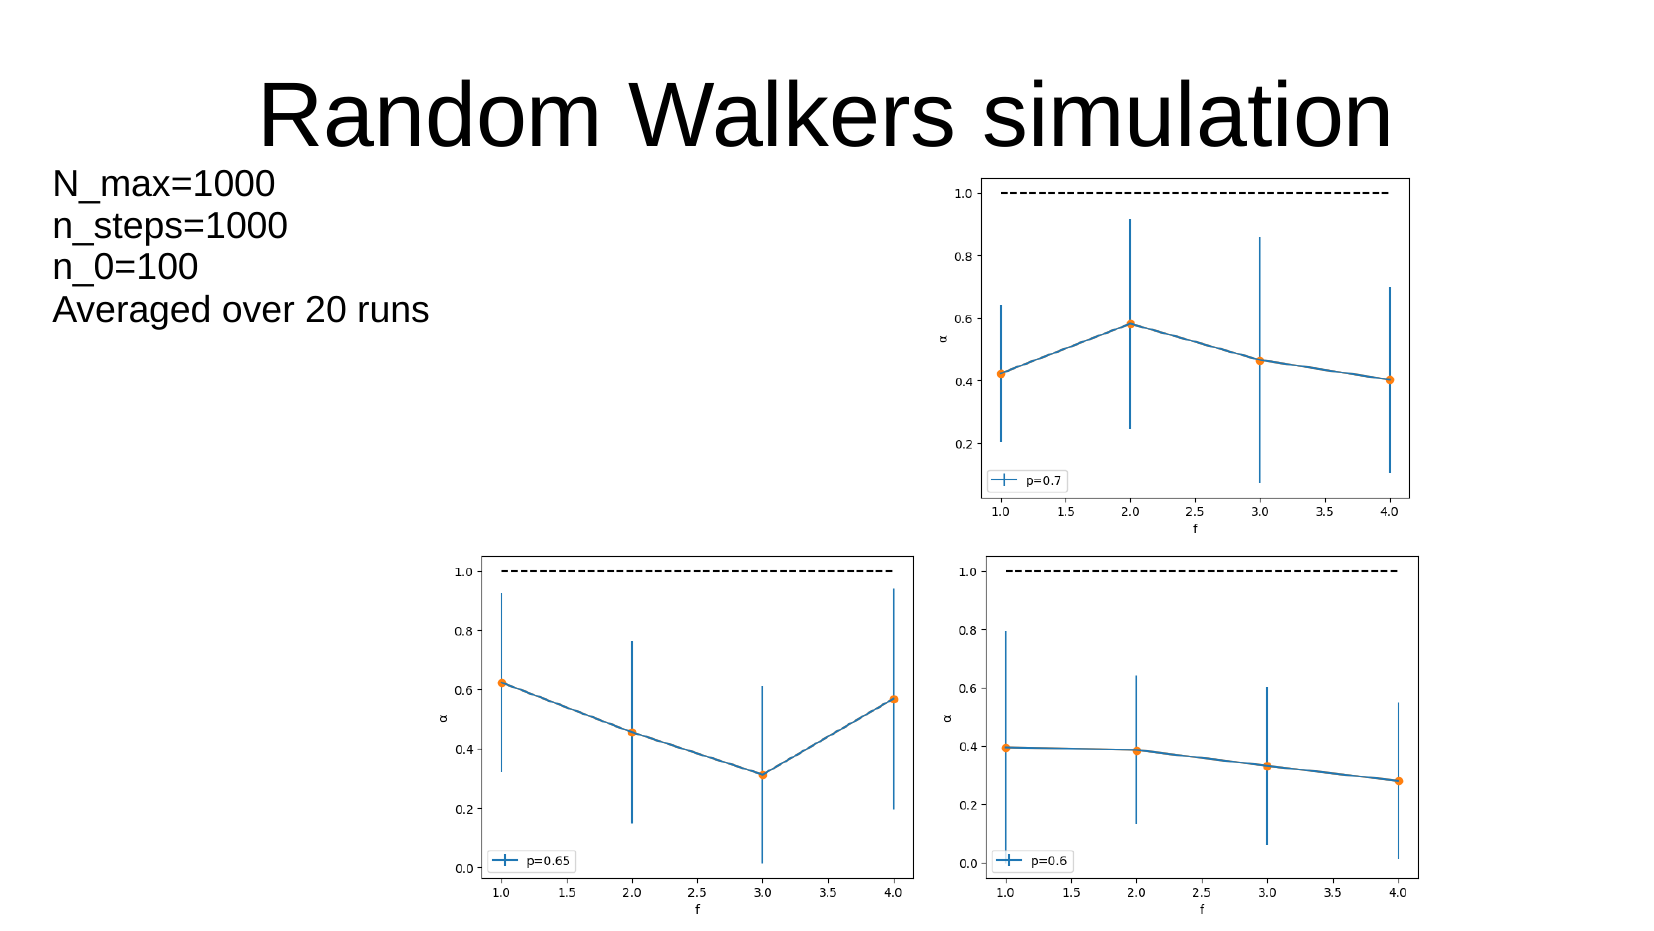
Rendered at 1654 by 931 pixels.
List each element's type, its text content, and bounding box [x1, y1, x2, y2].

picture [428, 548, 921, 924]
text_box N_max=1000 n_steps=1000 n_0=100 Averaged over 20 runs [37, 154, 488, 338]
picture [928, 170, 1417, 543]
picture [932, 548, 1426, 924]
title Random Walkers simulation [82, 37, 1571, 193]
